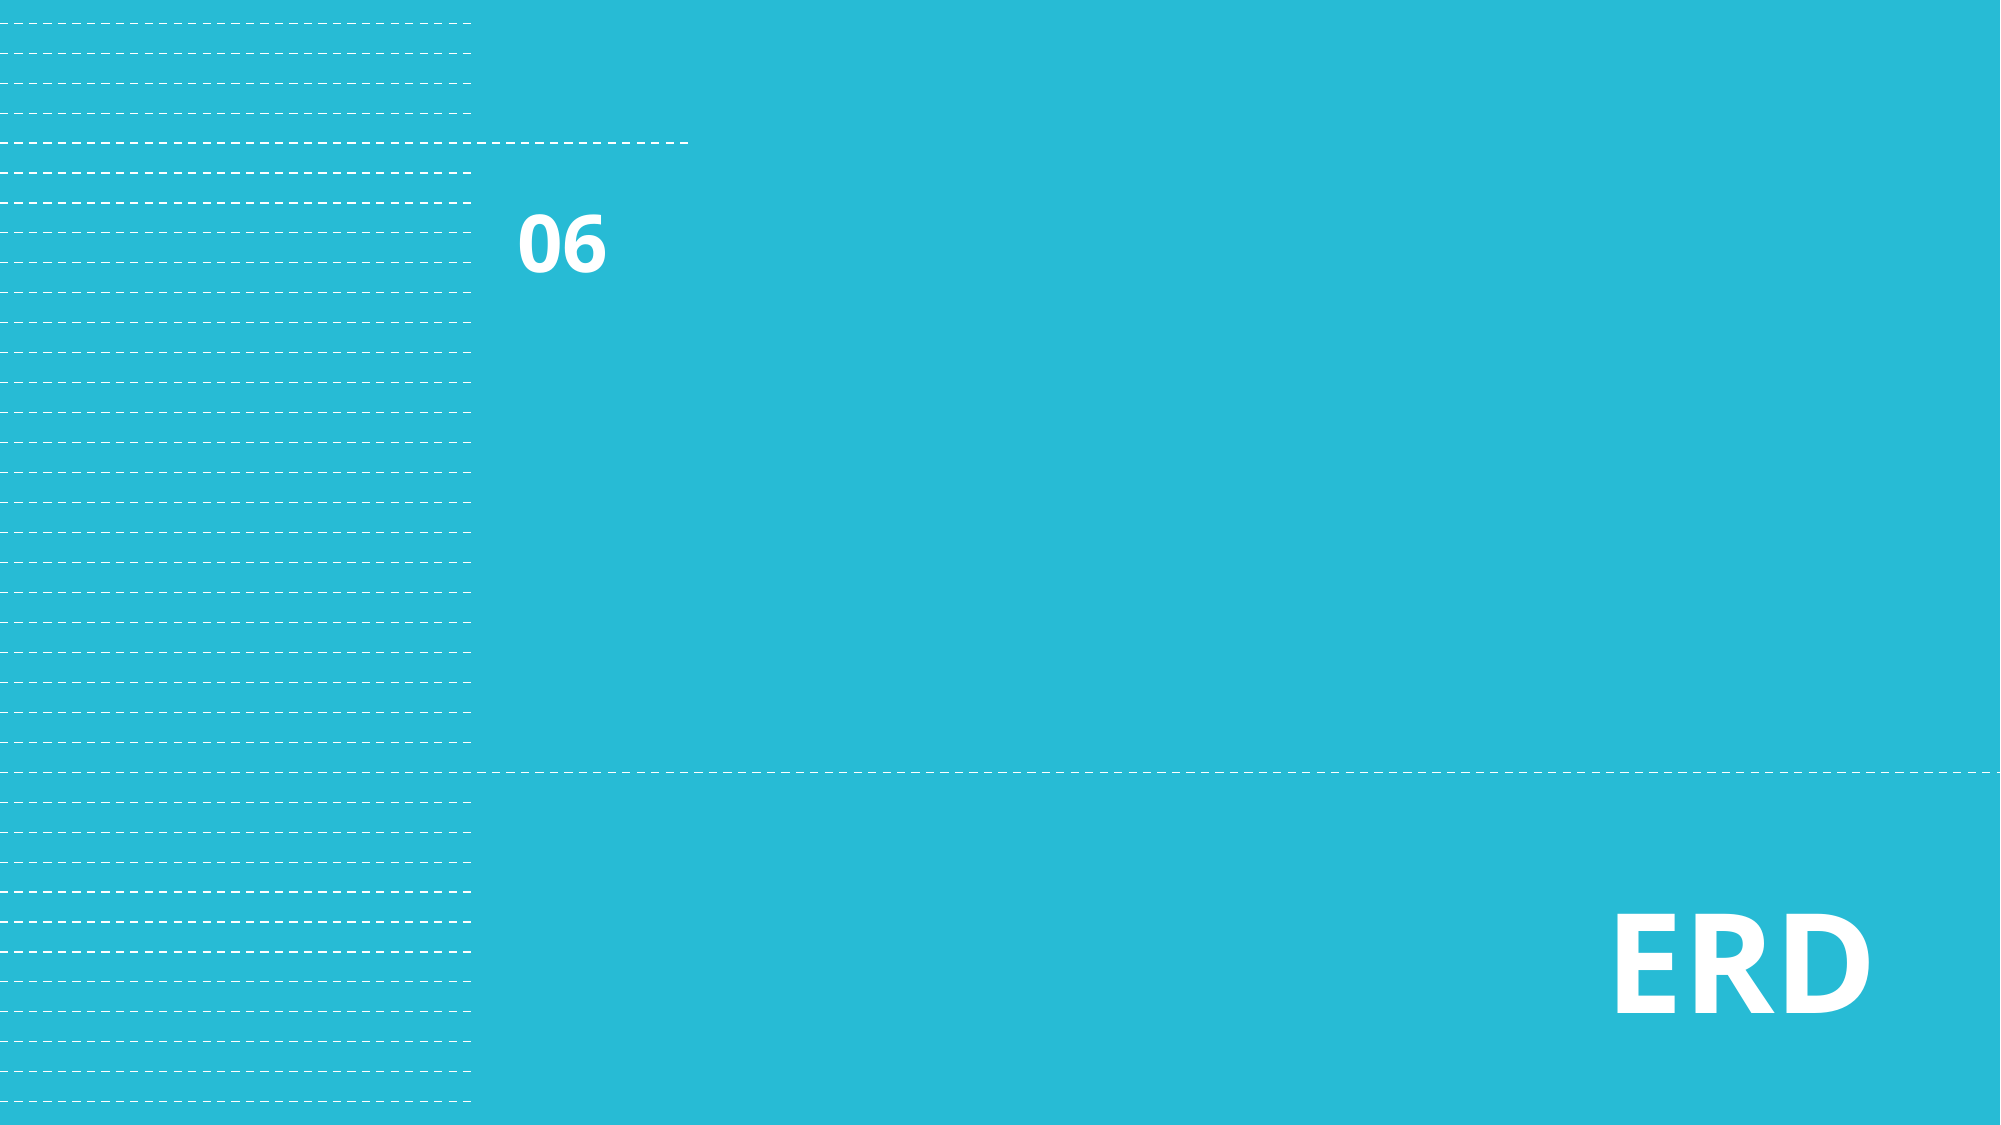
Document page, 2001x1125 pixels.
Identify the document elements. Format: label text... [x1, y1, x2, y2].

text_box ERD [1590, 766, 1893, 1069]
text_box 06 [502, 128, 689, 308]
